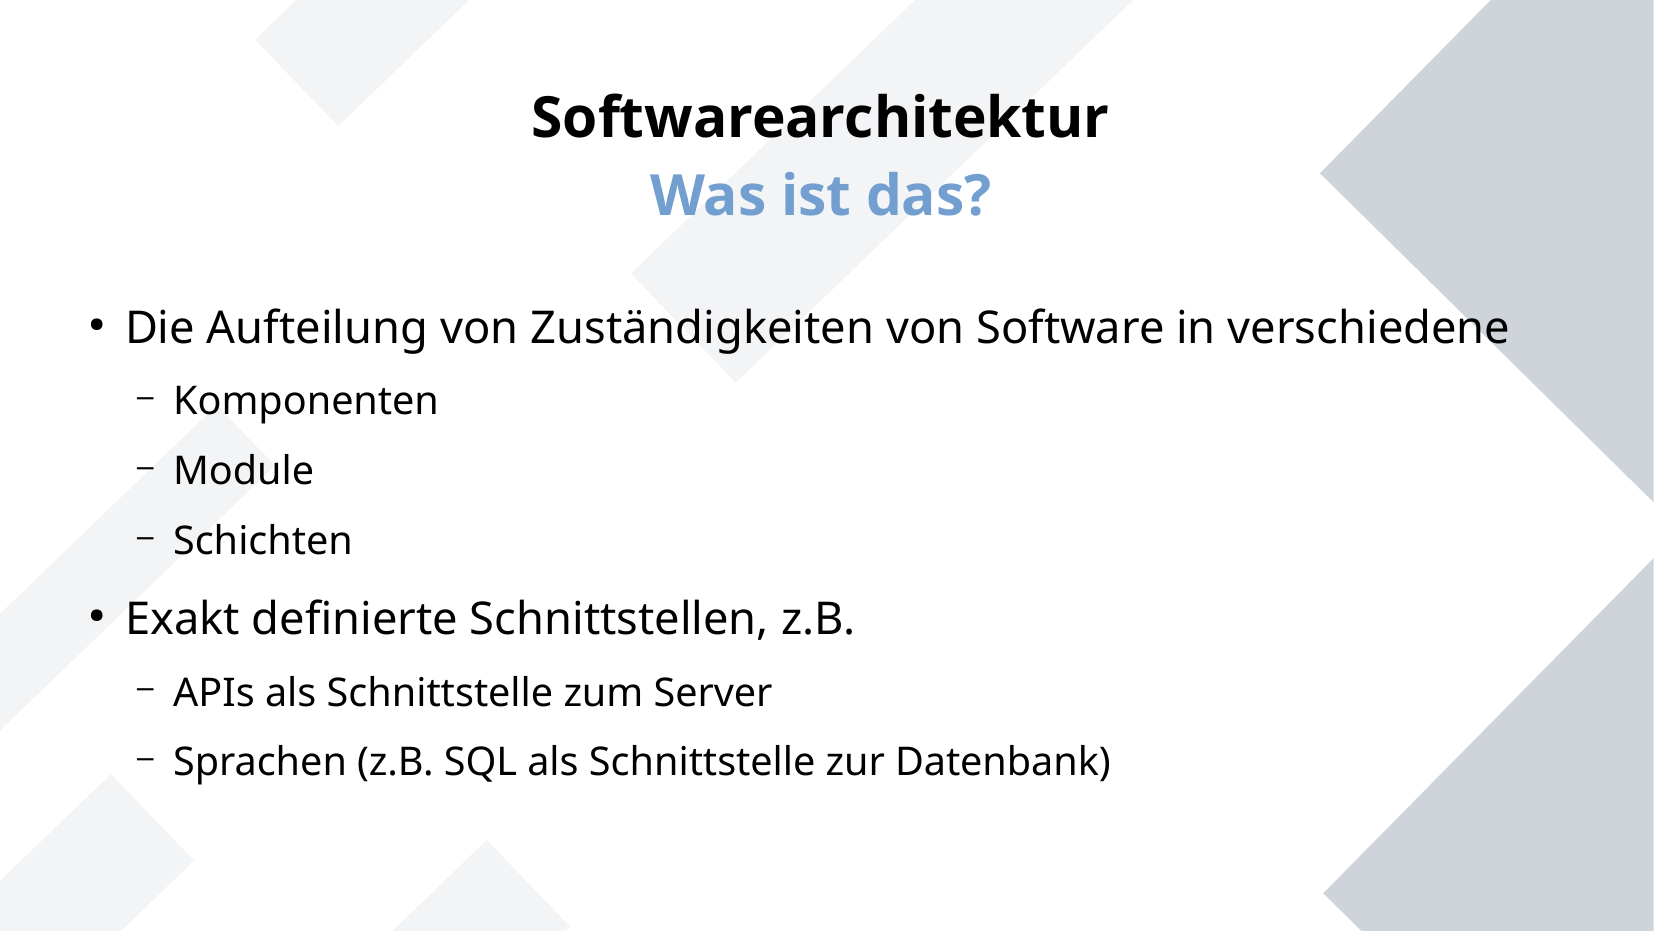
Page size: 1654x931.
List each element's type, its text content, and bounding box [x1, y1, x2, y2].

title Softwarearchitektur Was ist das? [76, 76, 1565, 233]
list Die Aufteilung von Zuständigkeiten von Software in verschiedene Komponenten Module Schichten Exakt definierte Schnittstellen, z.B. APIs als Schnittstelle zum Server Sprachen (z.B. SQL als Schnittstelle zur Datenbank) [76, 295, 1565, 835]
